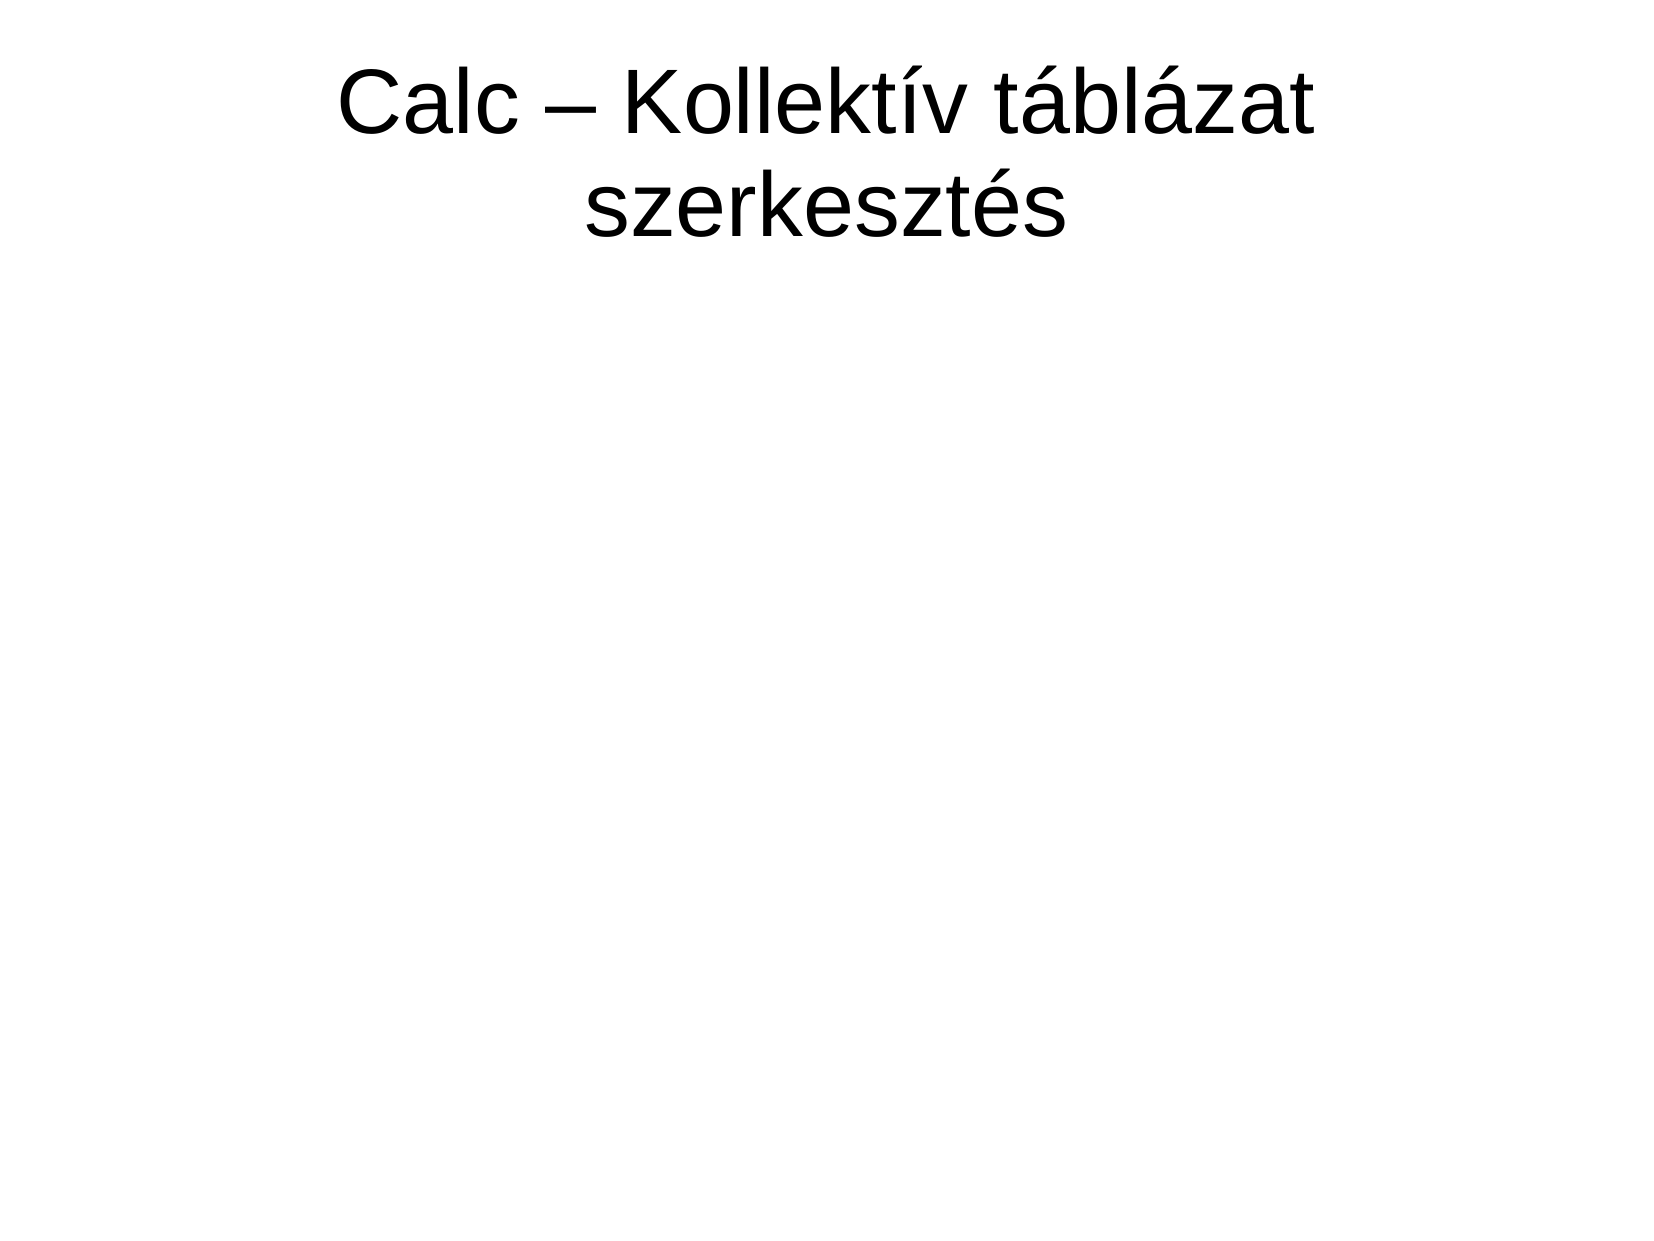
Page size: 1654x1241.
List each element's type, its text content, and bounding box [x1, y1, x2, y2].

title Calc – Kollektív táblázat szerkesztés [82, 50, 1571, 256]
